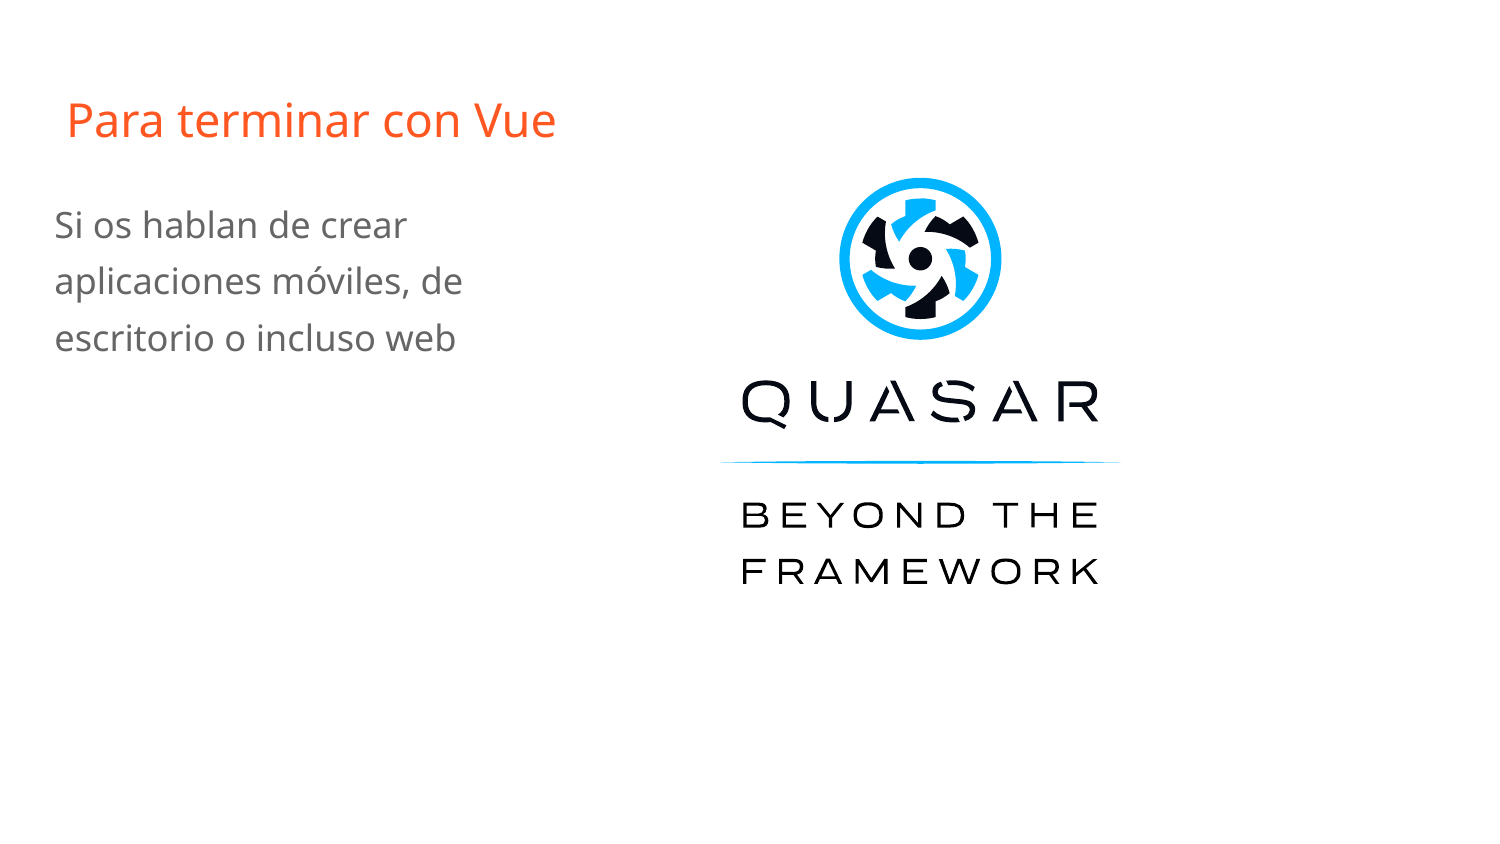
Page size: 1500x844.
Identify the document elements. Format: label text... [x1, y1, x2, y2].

list Si os hablan de crear aplicaciones móviles, de escritorio o incluso web [39, 177, 626, 378]
picture [718, 177, 1123, 585]
picture [850, 189, 990, 329]
title Para terminar con Vue [51, 72, 1449, 167]
